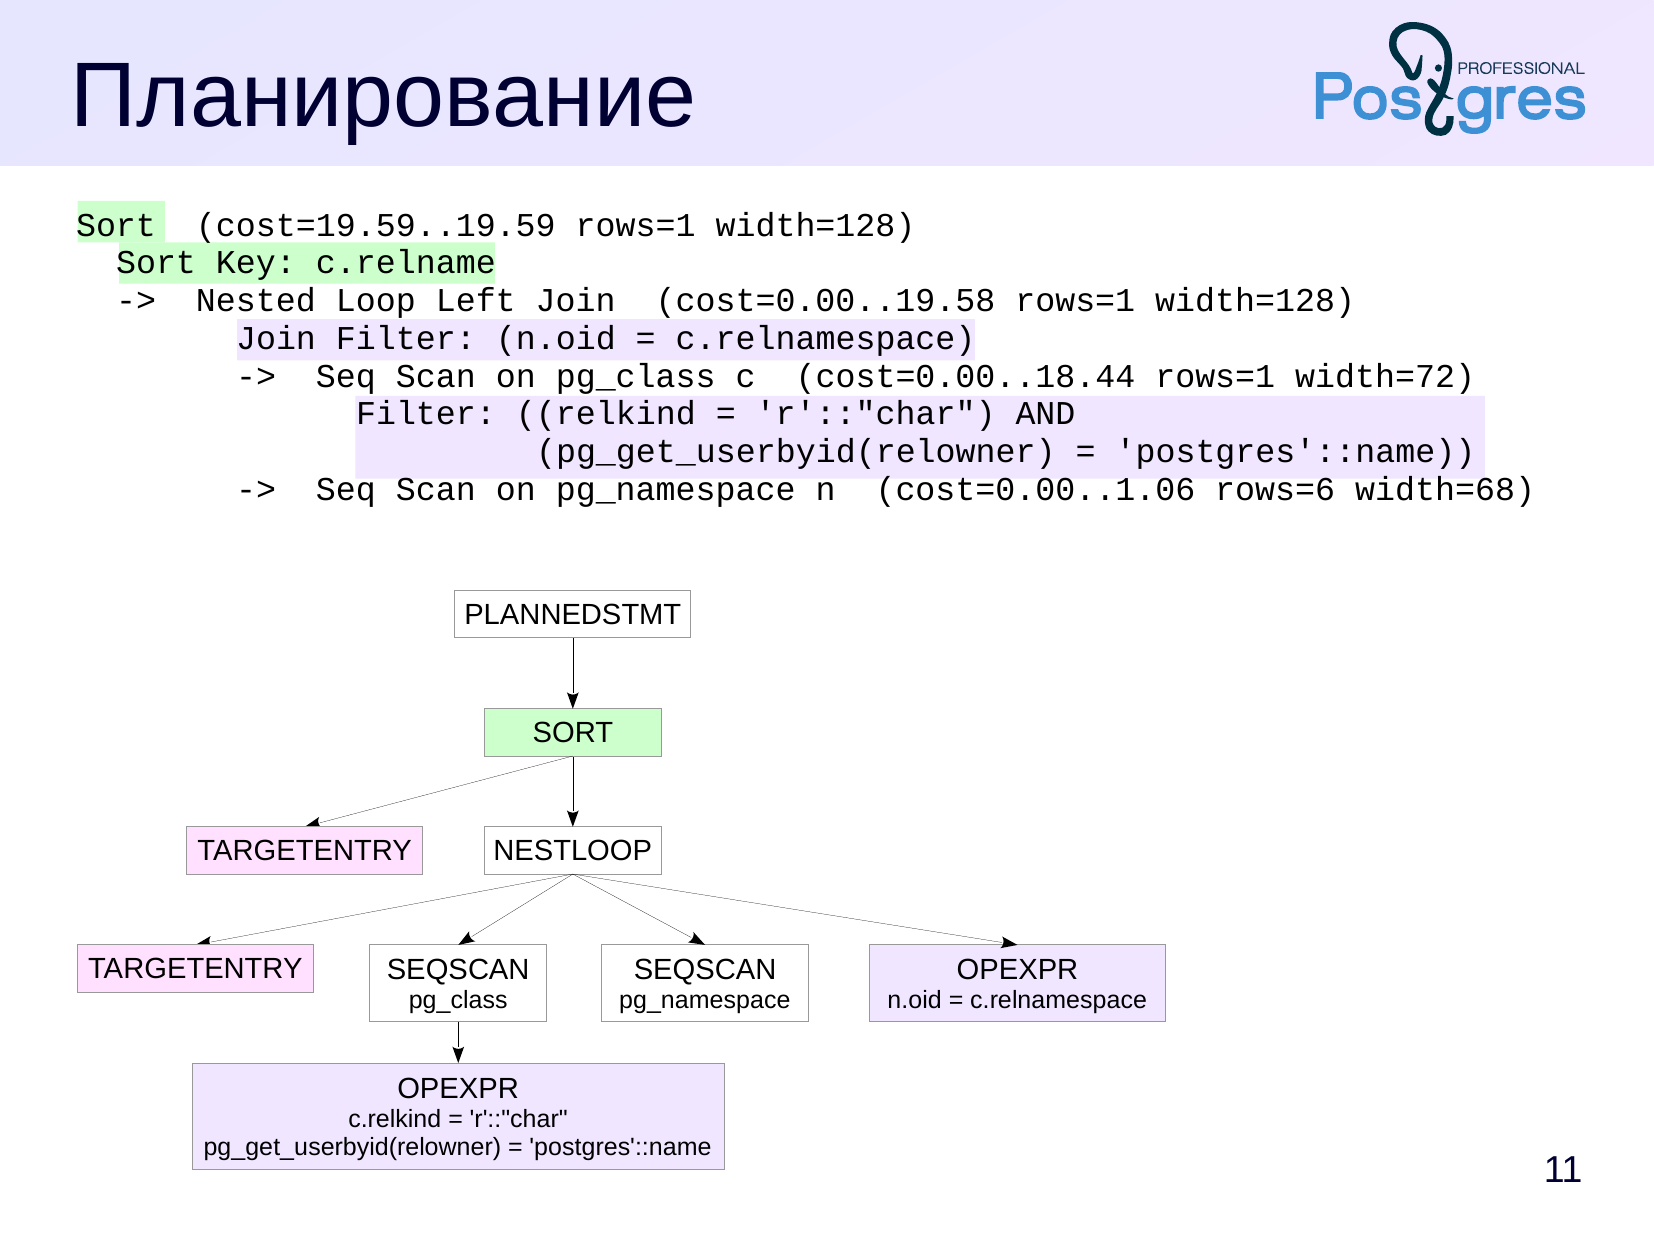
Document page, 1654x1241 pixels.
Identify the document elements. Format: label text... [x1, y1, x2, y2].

text_box PLANNEDSTMT [454, 590, 691, 638]
title Планирование [70, 43, 1261, 200]
text_box SEQSCAN pg_class [369, 944, 547, 1022]
text_box TARGETENTRY [186, 826, 423, 875]
text_box NESTLOOP [484, 826, 662, 875]
text_box TARGETENTRY [77, 944, 314, 993]
text_box OPEXPR c.relkind = 'r'::"char" pg_get_userbyid(relowner) = 'postgres'::name [192, 1063, 725, 1170]
text_box Sort (cost=19.59..19.59 rows=1 width=128) Sort Key: c.relname -> Nested Loop Left Join (cost=0.00..19.58 rows=1 width=128) Join Filter: (n.oid = c.relnamespace) -> Seq Scan on pg_class c (cost=0.00..18.44 rows=1 width=72) Filter: ((relkind = 'r'::"char") AND (pg_get_userbyid(relowner) = 'postgres'::name)) -> Seq Scan on pg_namespace n (cost=0.00..1.06 rows=6 width=68) [61, 200, 1551, 518]
text_box SORT [484, 708, 662, 757]
text_box OPEXPR n.oid = c.relnamespace [869, 944, 1166, 1022]
text_box SEQSCAN pg_namespace [601, 944, 809, 1022]
